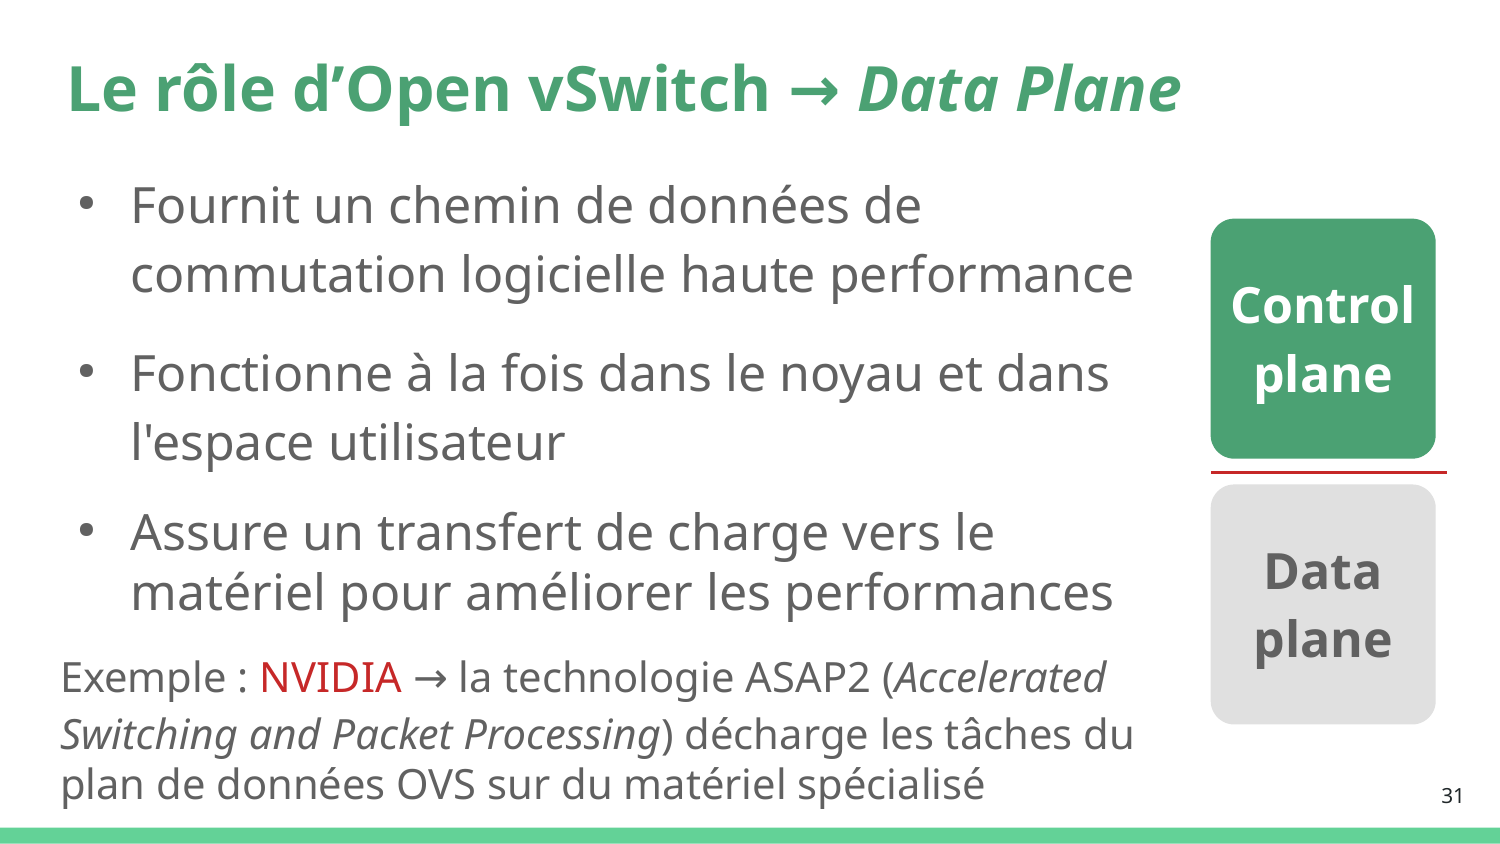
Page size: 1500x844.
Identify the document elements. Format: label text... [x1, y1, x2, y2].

slide_number <numéro> [1389, 764, 1480, 830]
text_box Data plane [1210, 484, 1436, 725]
title Le rôle d’Open vSwitch → Data Plane [51, 23, 1449, 117]
list Fournit un chemin de données de commutation logicielle haute performance Fonctionne à la fois dans le noyau et dans l'espace utilisateur Assure un transfert de charge vers le matériel pour améliorer les performances Exemple : NVIDIA → la technologie ASAP2 (Accelerated Switching and Packet Processing) décharge les tâches du plan de données OVS sur du matériel spécialisé [45, 150, 1152, 821]
text_box Control plane [1210, 218, 1436, 459]
